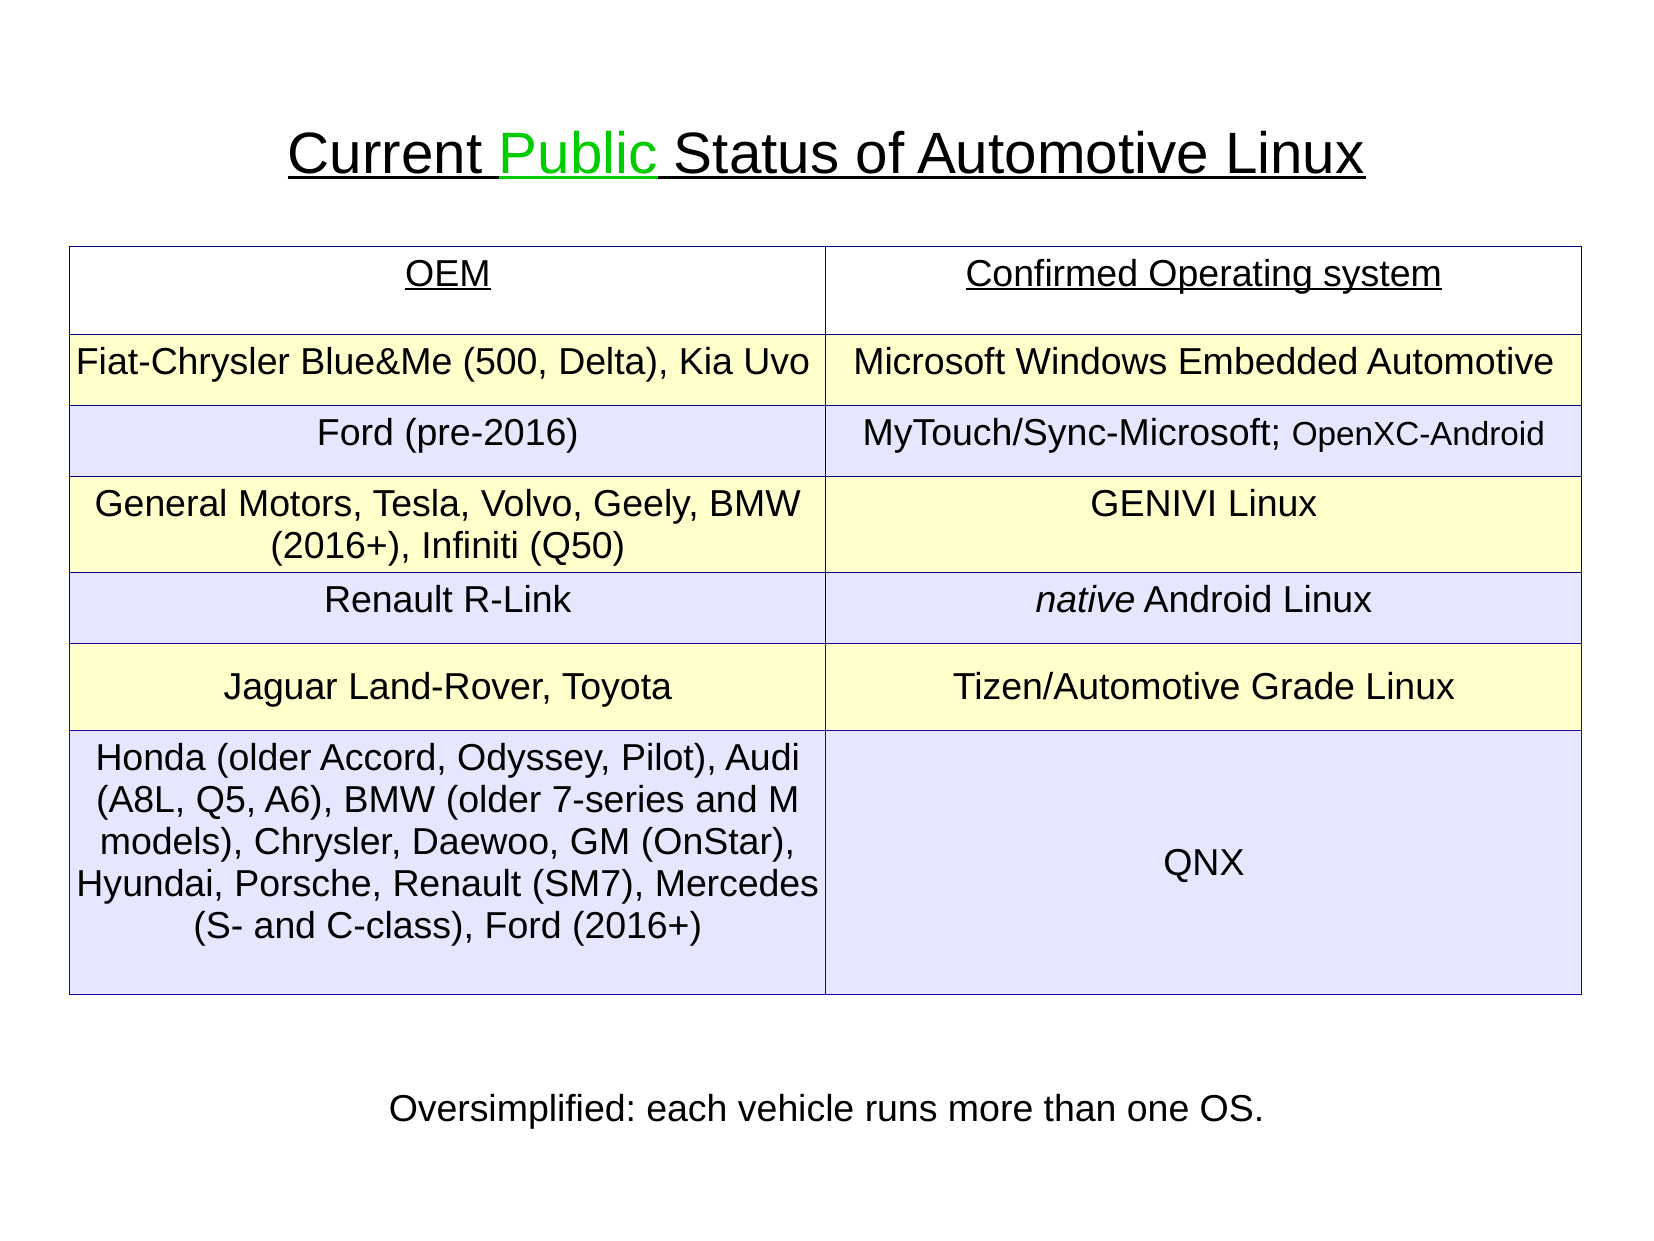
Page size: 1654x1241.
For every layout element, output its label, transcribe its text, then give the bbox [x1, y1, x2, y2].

table_cell General Motors, Tesla, Volvo, Geely, BMW (2016+), Infiniti (Q50) [70, 477, 825, 572]
table_cell Fiat-Chrysler Blue&Me (500, Delta), Kia Uvo [70, 335, 825, 405]
table_cell native Android Linux [826, 573, 1581, 643]
table_header OEM [70, 247, 825, 334]
title Current Public Status of Automotive Linux [82, 49, 1571, 246]
table_cell Renault R-Link [70, 573, 825, 643]
table_cell Microsoft Windows Embedded Automotive [826, 335, 1581, 405]
text_box Oversimplified: each vehicle runs more than one OS. [373, 1080, 1280, 1137]
table_cell MyTouch/Sync-Microsoft; OpenXC-Android [826, 406, 1581, 476]
table_cell Tizen/Automotive Grade Linux [826, 644, 1581, 730]
table_cell Jaguar Land-Rover, Toyota [70, 644, 825, 730]
table_cell Honda (older Accord, Odyssey, Pilot), Audi (A8L, Q5, A6), BMW (older 7-series and M models), Chrysler, Daewoo, GM (OnStar), Hyundai, Porsche, Renault (SM7), Mercedes (S- and C-class), Ford (2016+) [70, 731, 825, 994]
table_cell GENIVI Linux [826, 477, 1581, 572]
table_cell Ford (pre-2016) [70, 406, 825, 476]
table_header Confirmed Operating system [826, 247, 1581, 334]
table_cell QNX [826, 731, 1581, 994]
